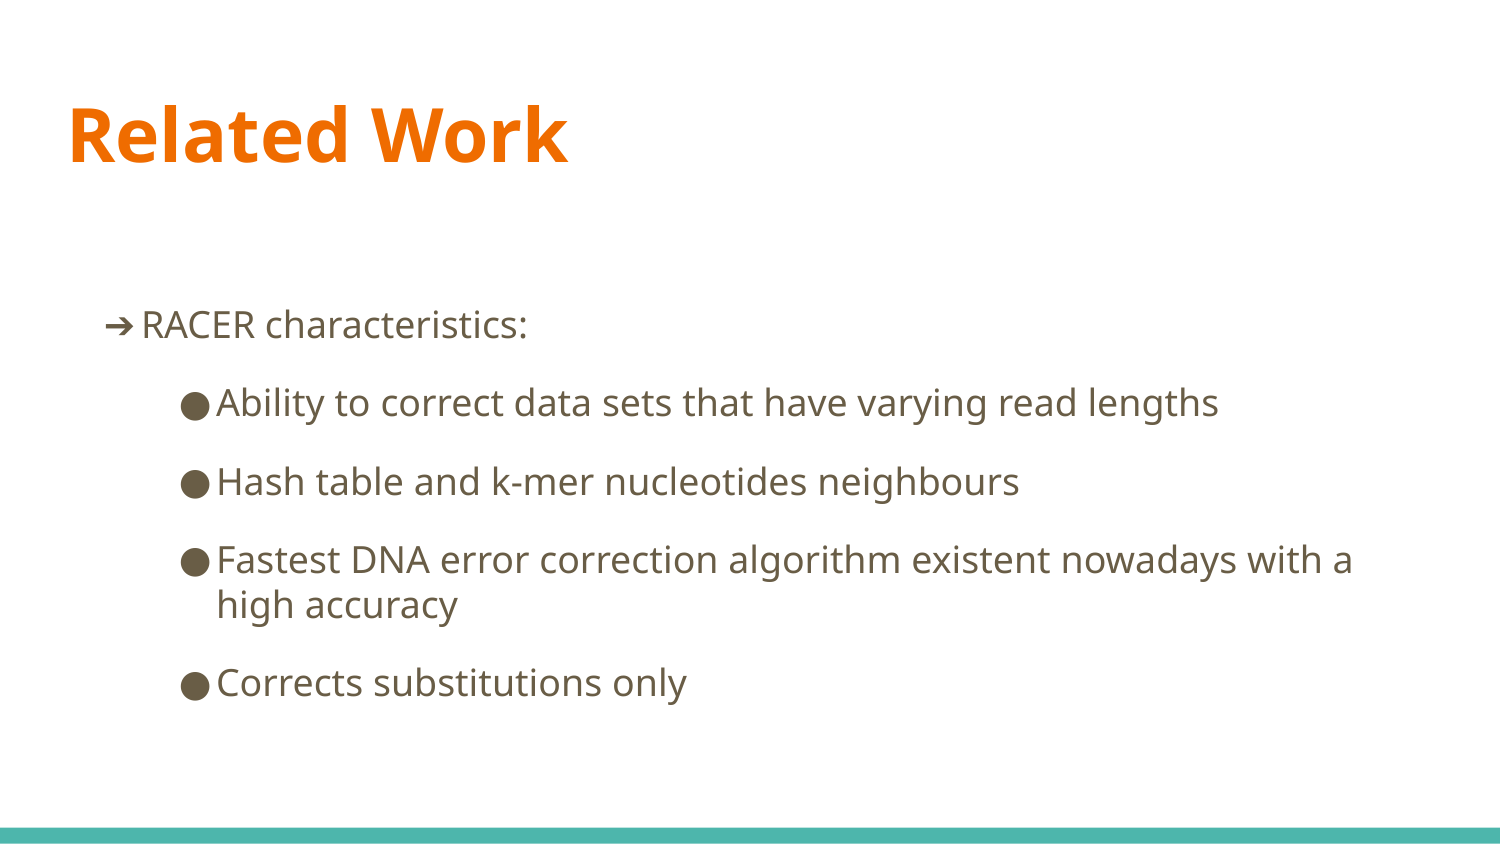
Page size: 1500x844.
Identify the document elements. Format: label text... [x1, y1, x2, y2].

list RACER characteristics: Ability to correct data sets that have varying read lengths Hash table and k-mer nucleotides neighbours Fastest DNA error correction algorithm existent nowadays with a high accuracy Corrects substitutions only [51, 207, 1449, 750]
title Related Work [51, 72, 1449, 189]
